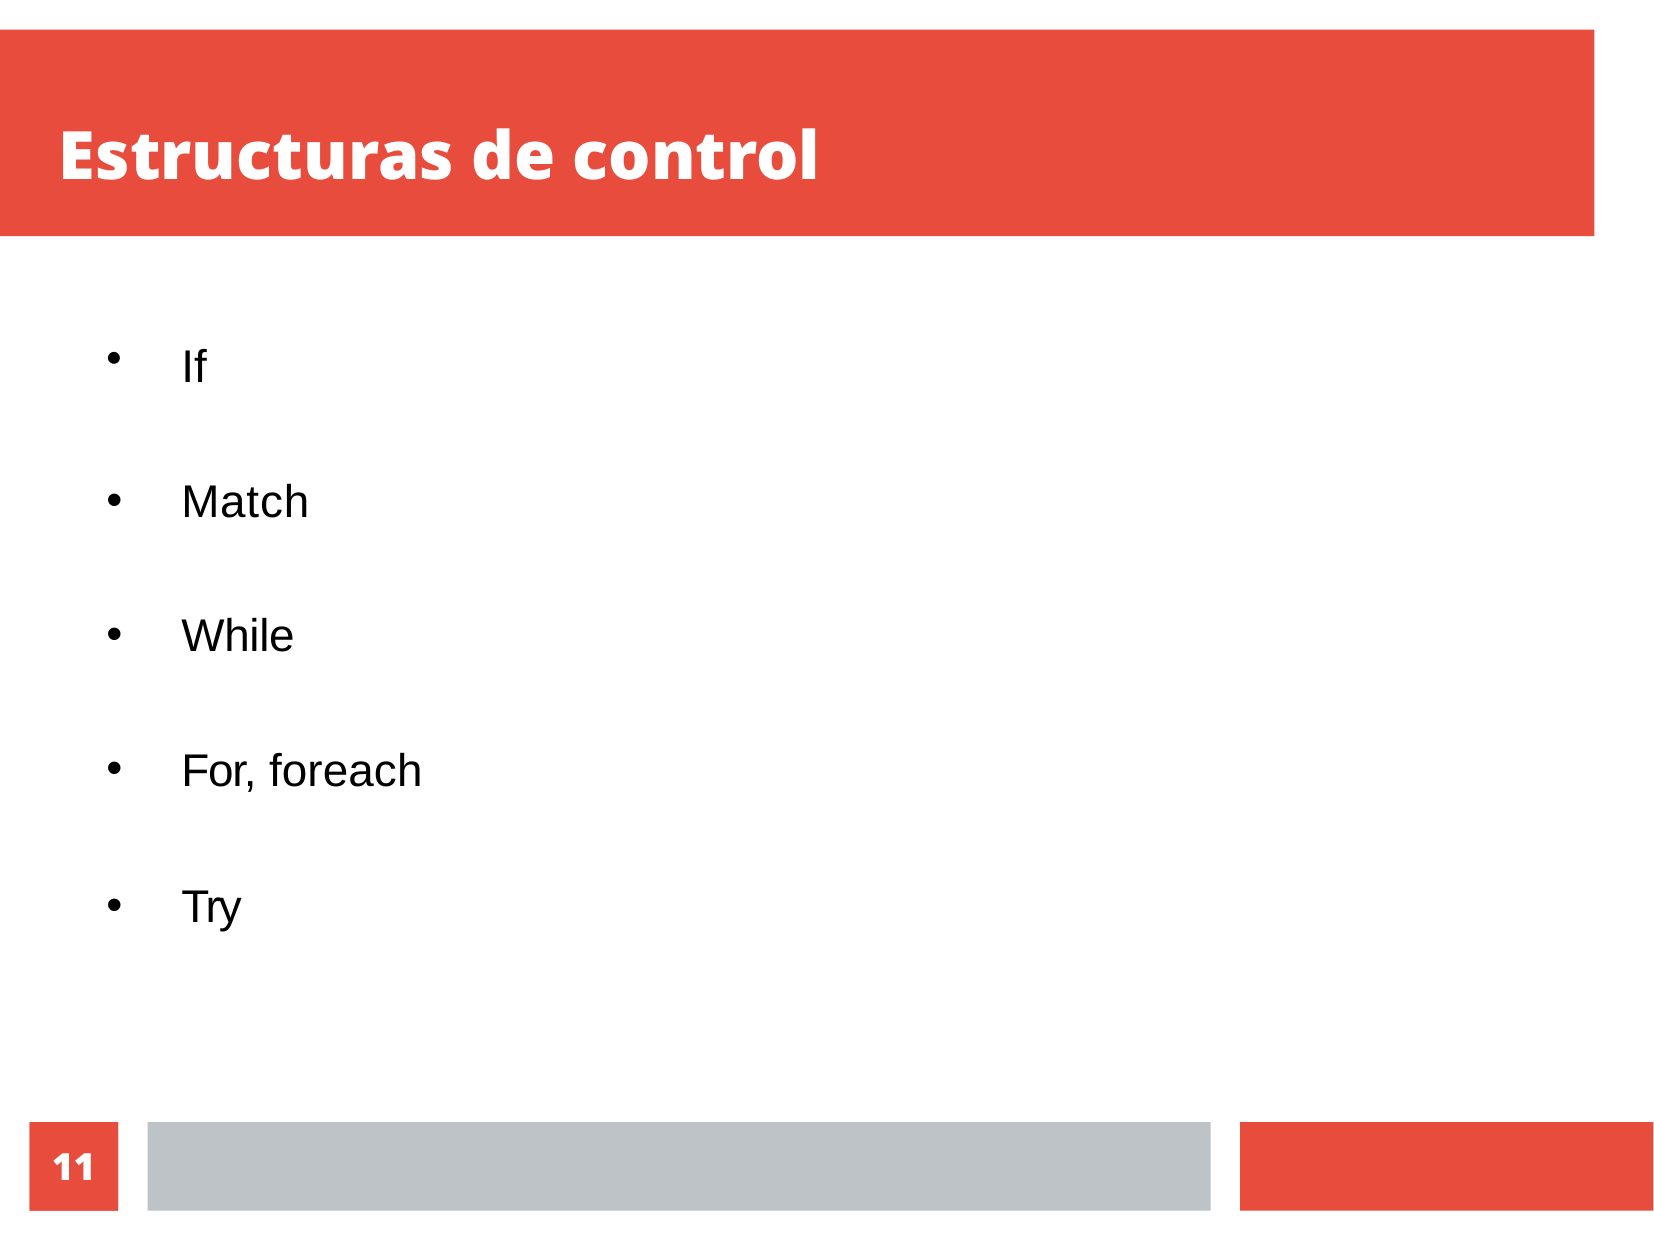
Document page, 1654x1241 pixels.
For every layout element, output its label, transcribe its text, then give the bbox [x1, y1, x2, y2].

text_box If Match While For, foreach Try [104, 336, 427, 933]
title [97, 216, 1654, 484]
title Estructuras de control [59, 66, 1595, 200]
